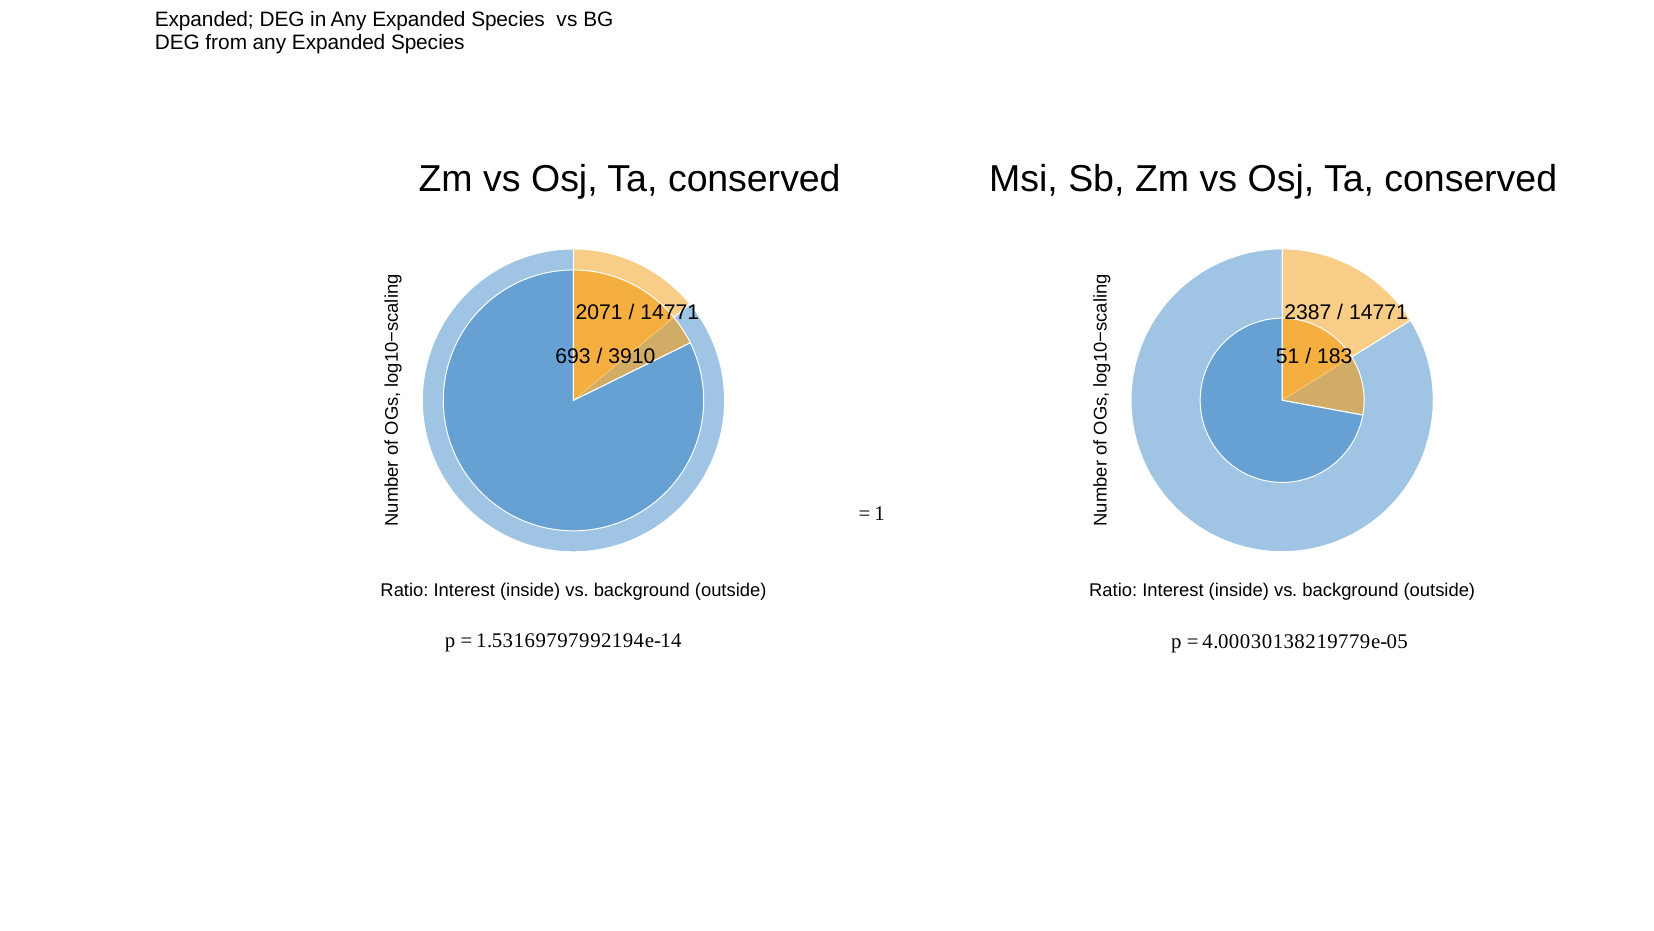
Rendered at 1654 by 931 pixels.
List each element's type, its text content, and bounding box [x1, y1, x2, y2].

chart [442, 628, 1075, 709]
picture [976, 249, 1565, 621]
text_box Zm vs Osj, Ta, conserved [403, 149, 857, 206]
picture [267, 206, 857, 621]
text_box Expanded; DEG in Any Expanded Species vs BG DEG from any Expanded Species [140, 0, 650, 62]
text_box Msi, Sb, Zm vs Osj, Ta, conserved [974, 149, 1625, 249]
chart [1169, 628, 1654, 709]
chart [857, 501, 975, 529]
